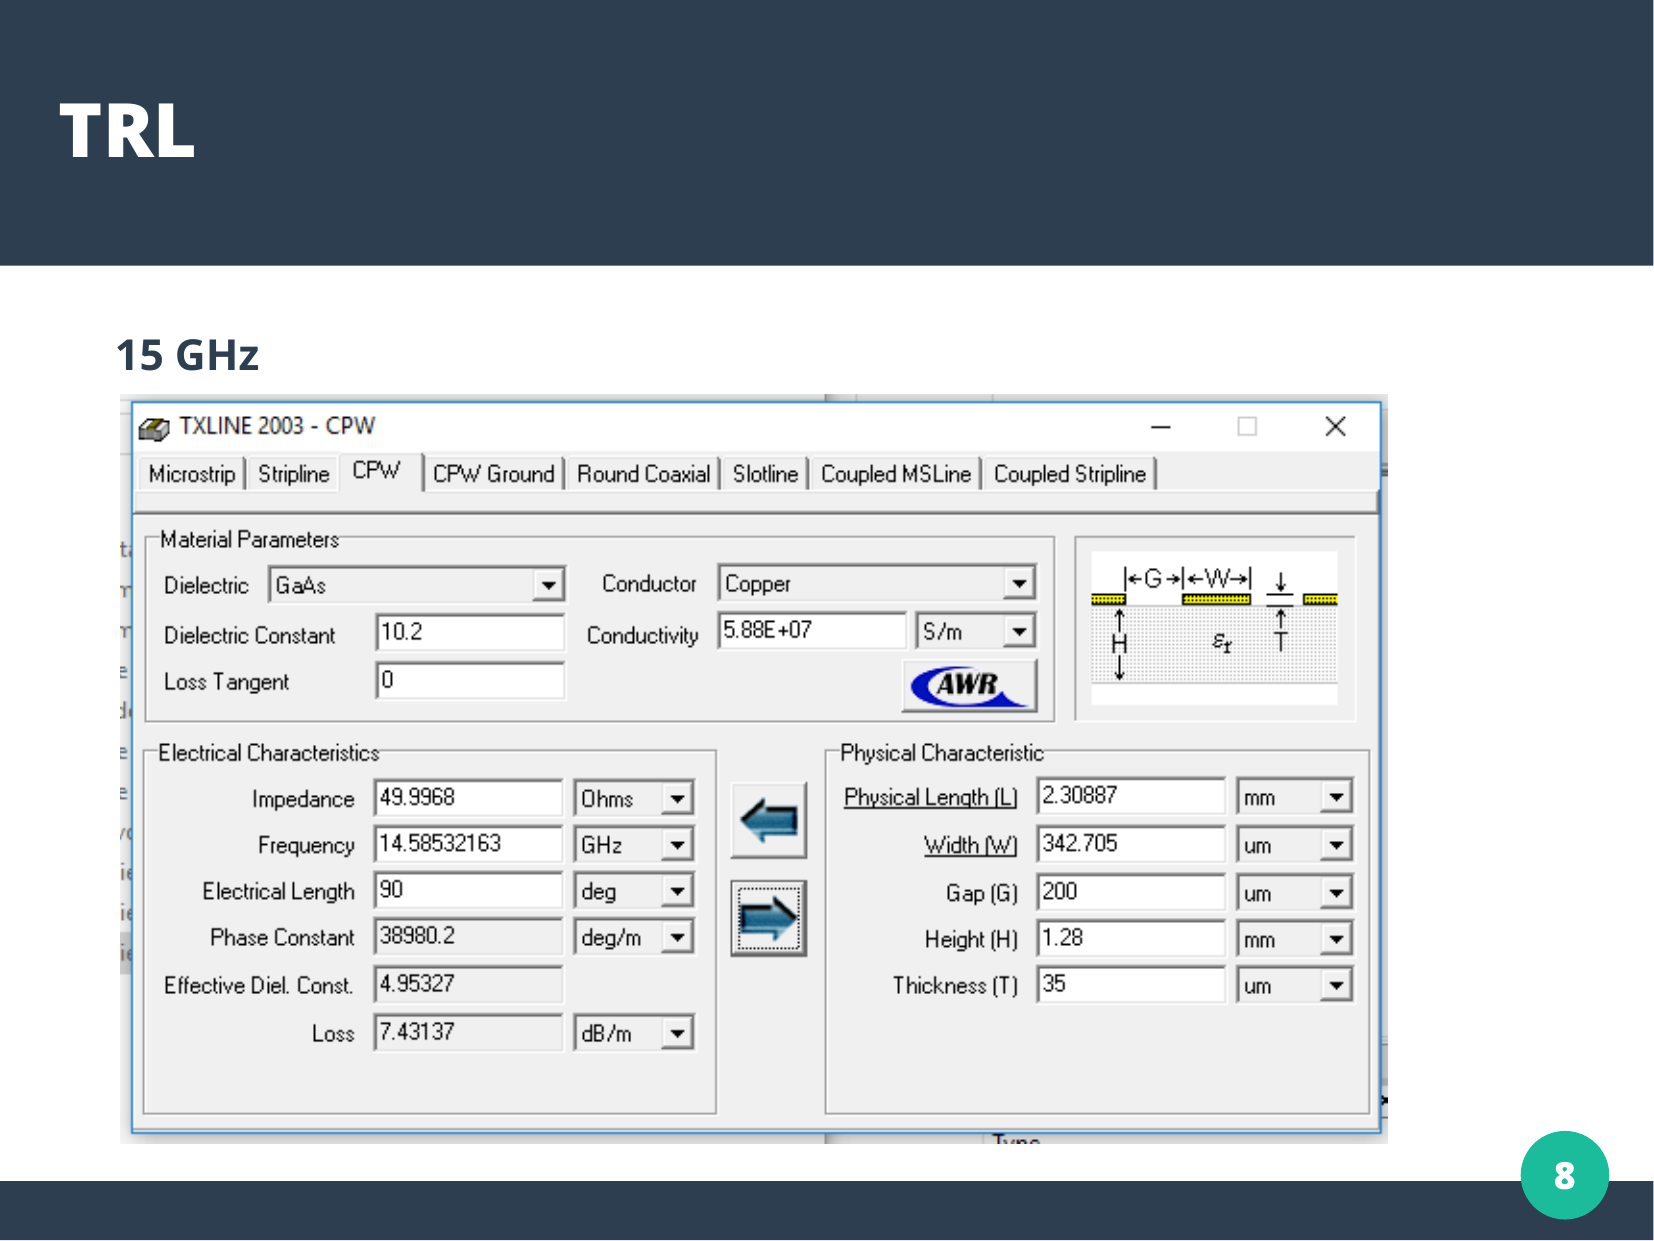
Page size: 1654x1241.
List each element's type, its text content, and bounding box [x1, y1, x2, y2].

title TRL [59, 49, 1595, 207]
list 15 GHz [59, 324, 1595, 384]
picture [120, 394, 1388, 1144]
